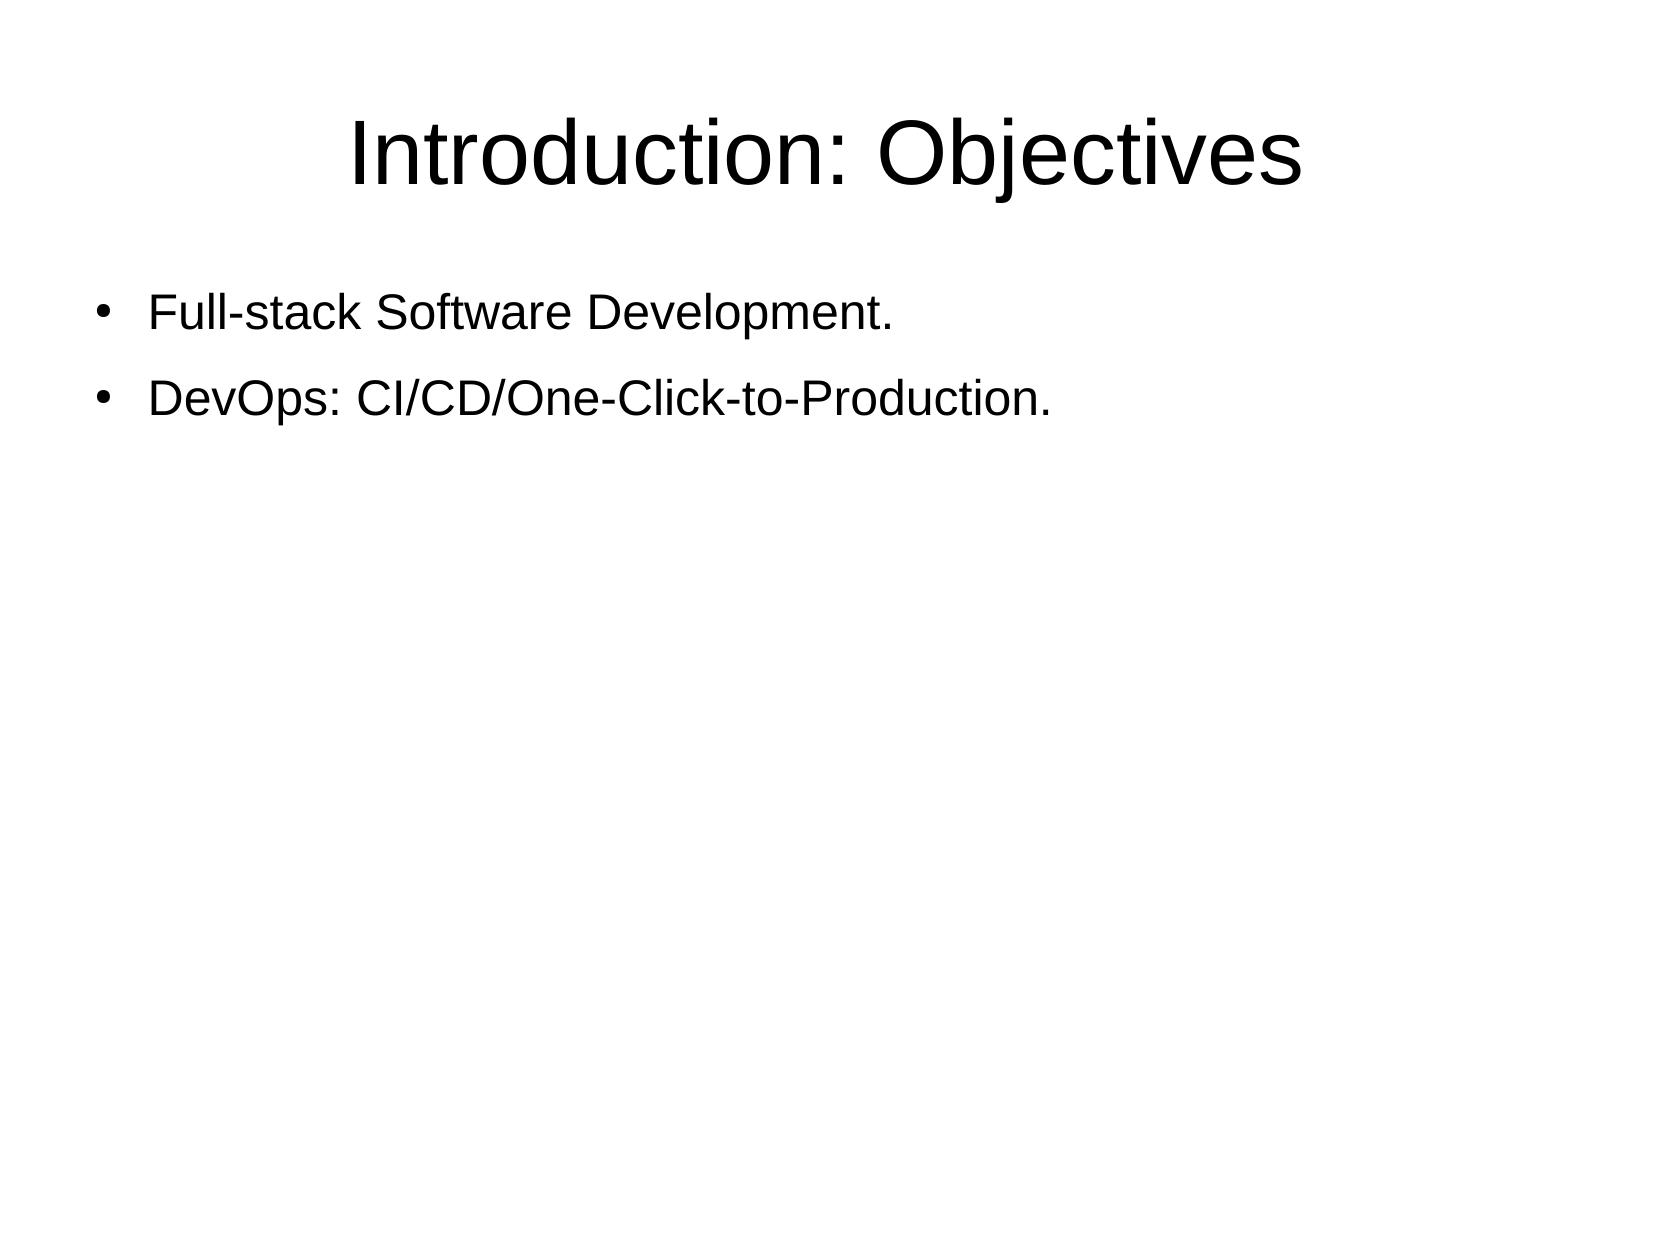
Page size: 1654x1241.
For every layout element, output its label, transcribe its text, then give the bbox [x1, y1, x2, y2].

title Introduction: Objectives [82, 49, 1571, 257]
list Full-stack Software Development. DevOps: CI/CD/One-Click-to-Production. [76, 284, 1565, 1004]
